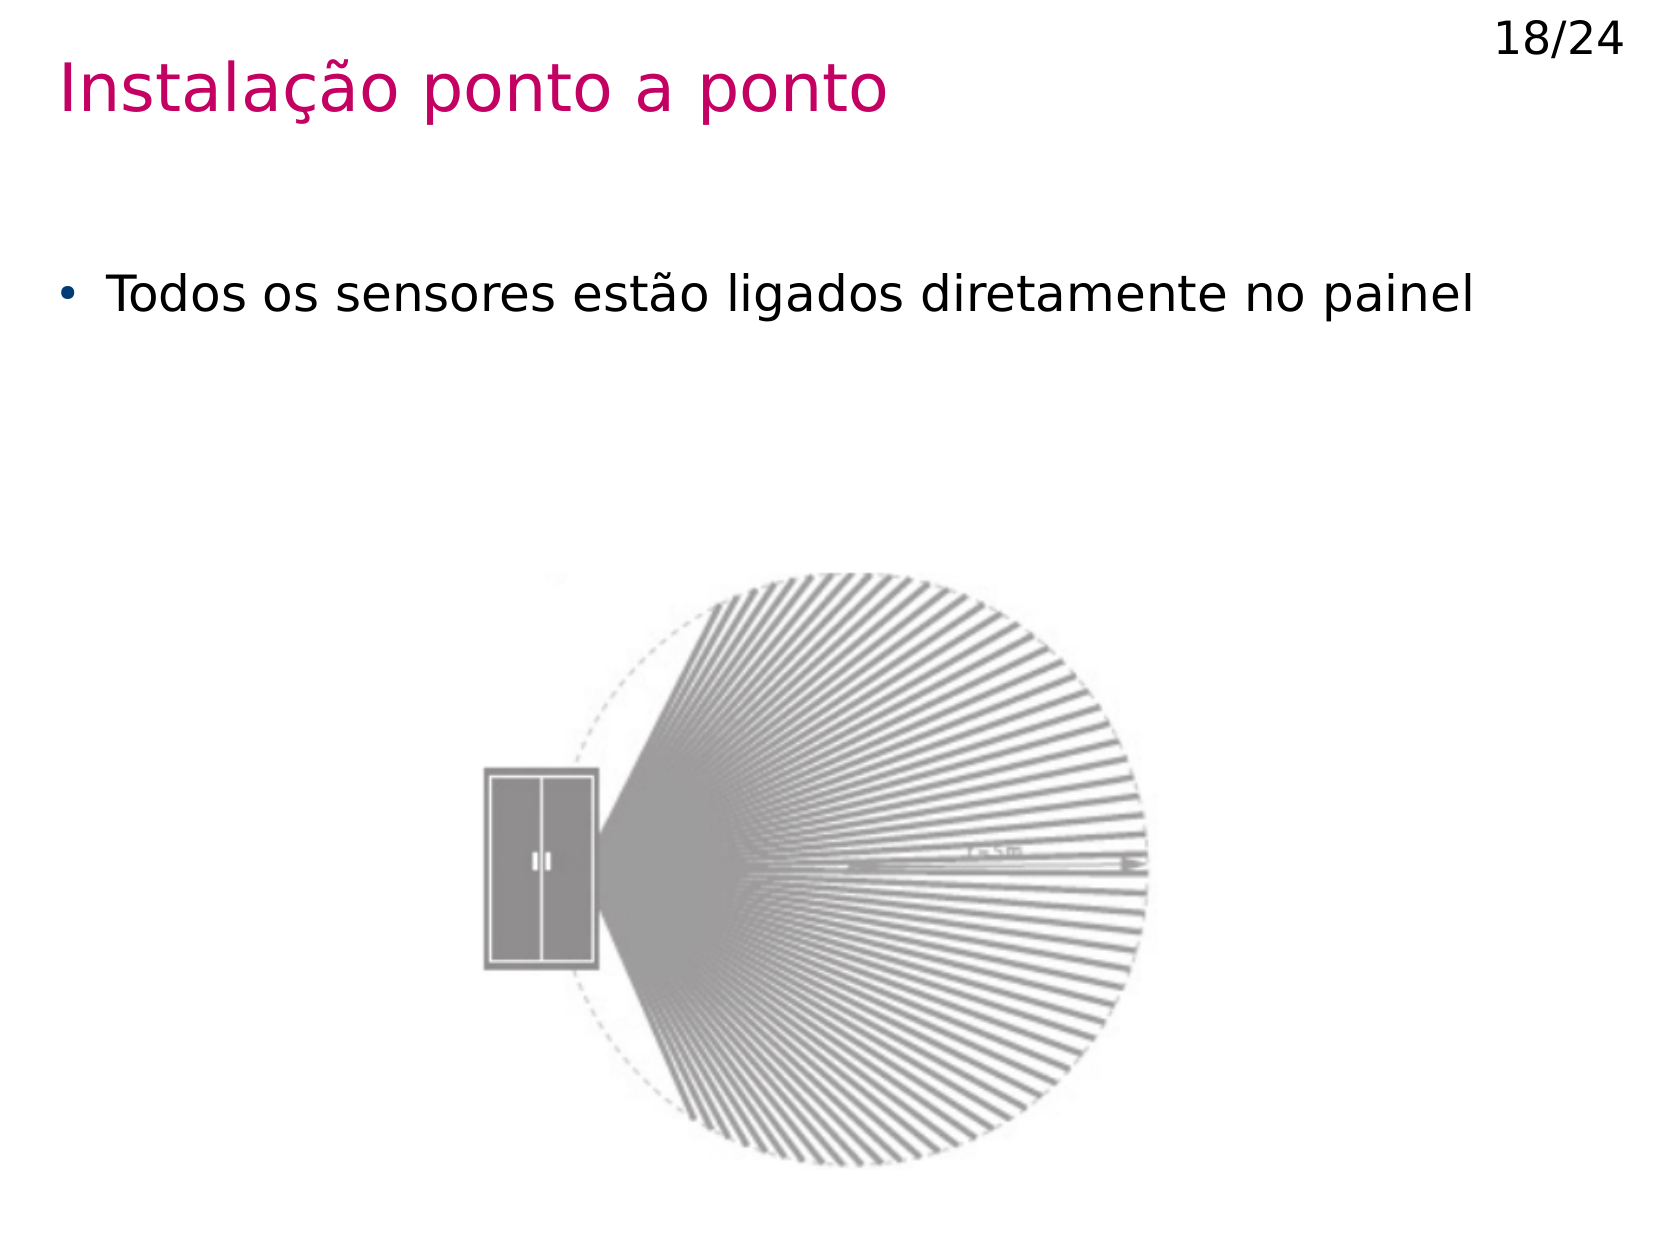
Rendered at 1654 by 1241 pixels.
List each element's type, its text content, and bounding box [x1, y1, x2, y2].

title Instalação ponto a ponto [59, 29, 1625, 148]
list Todos os sensores estão ligados diretamente no painel [59, 236, 1625, 1211]
picture [455, 566, 1158, 1170]
